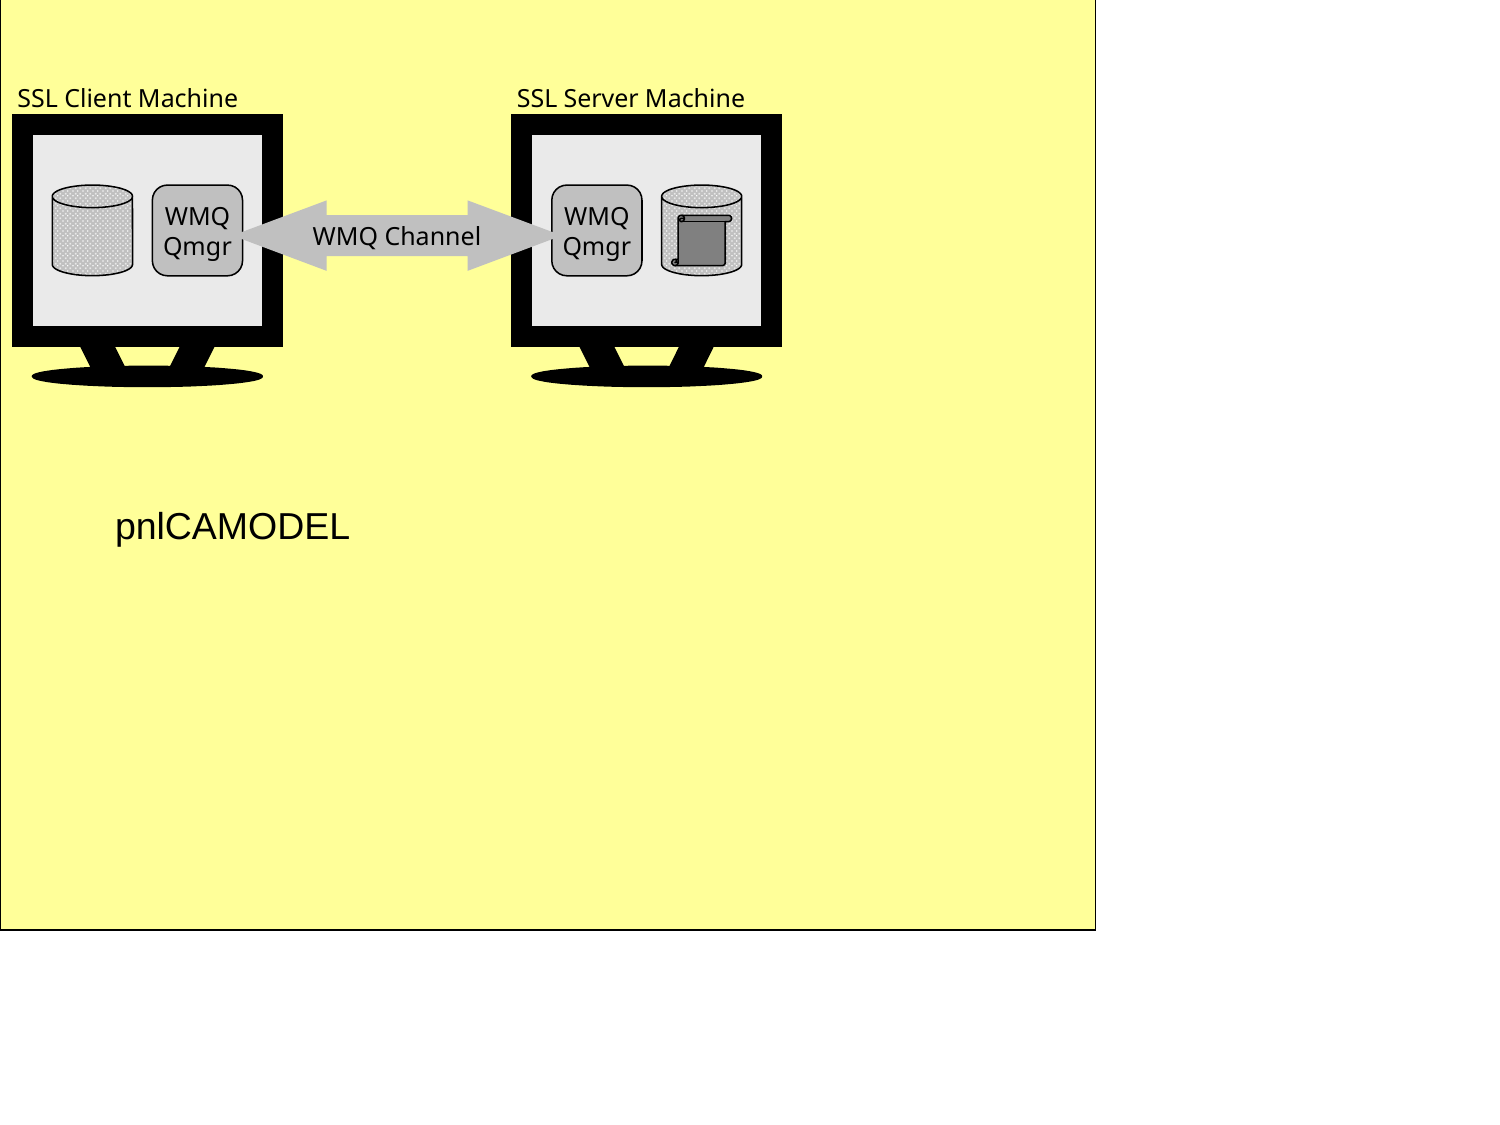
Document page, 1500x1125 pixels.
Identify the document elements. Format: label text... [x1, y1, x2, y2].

text_box WMQ Qmgr [152, 185, 243, 276]
text_box SSL Client Machine [2, 74, 333, 120]
text_box pnlCAMODEL [100, 494, 366, 555]
text_box SSL Server Machine [501, 74, 832, 120]
text_box WMQ Channel [262, 215, 533, 256]
text_box [0, 0, 1095, 930]
text_box WMQ Qmgr [551, 185, 642, 276]
